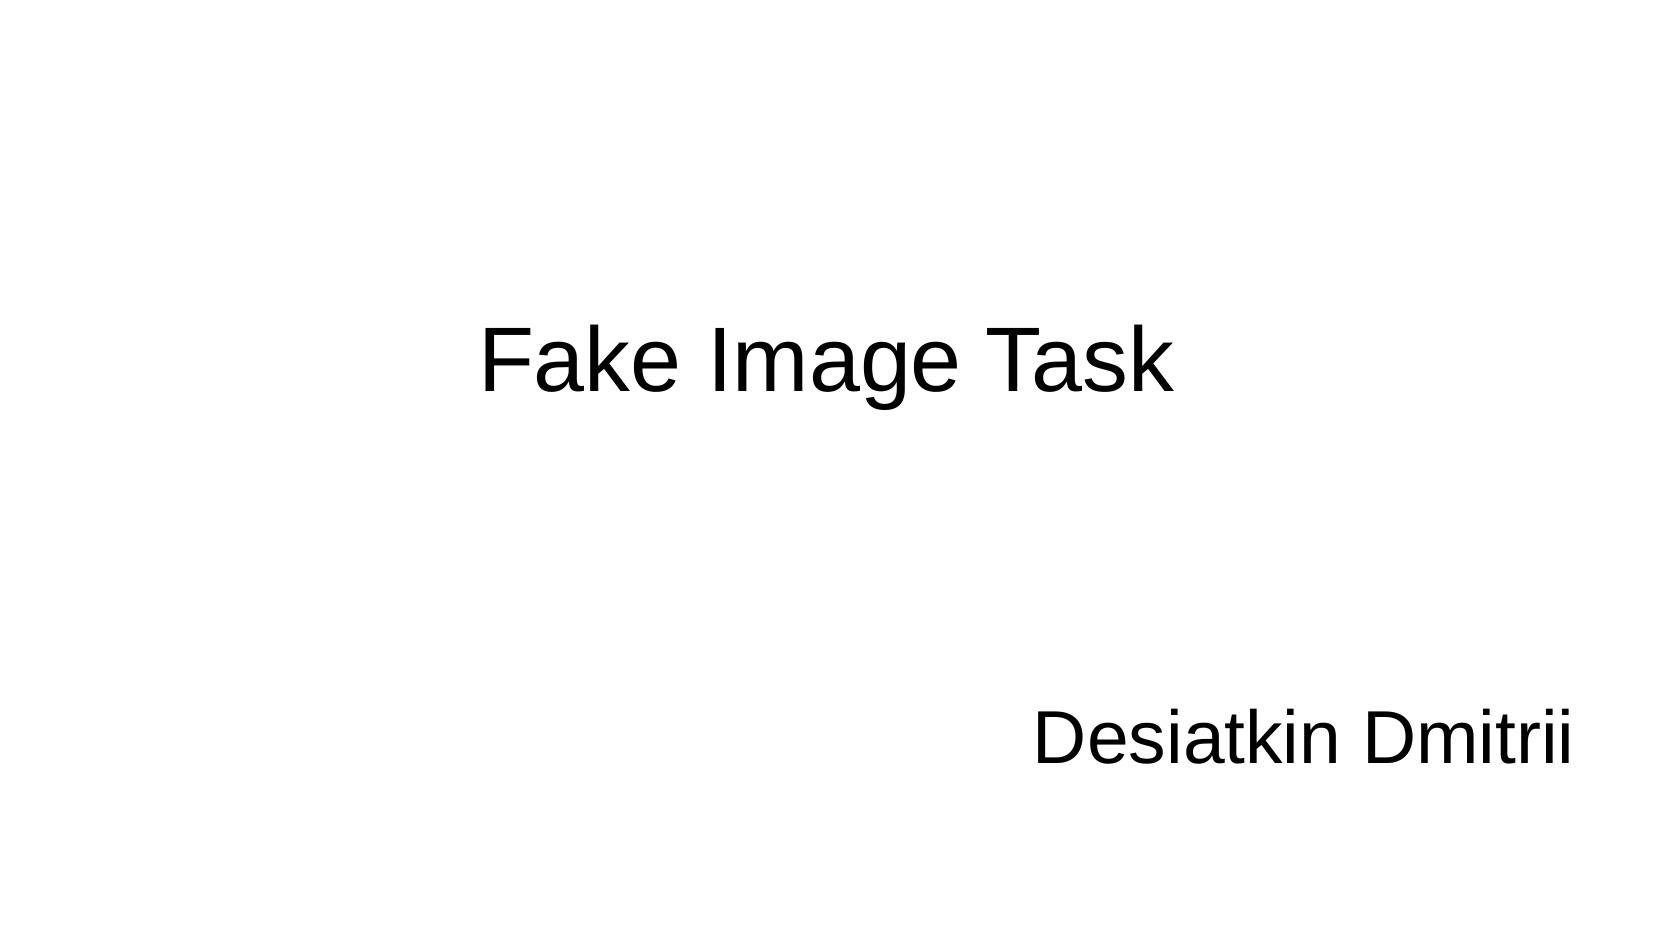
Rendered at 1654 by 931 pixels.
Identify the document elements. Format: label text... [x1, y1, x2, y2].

subtitle Fake Image Task [82, 90, 1571, 630]
title Desiatkin Dmitrii [86, 660, 1576, 816]
